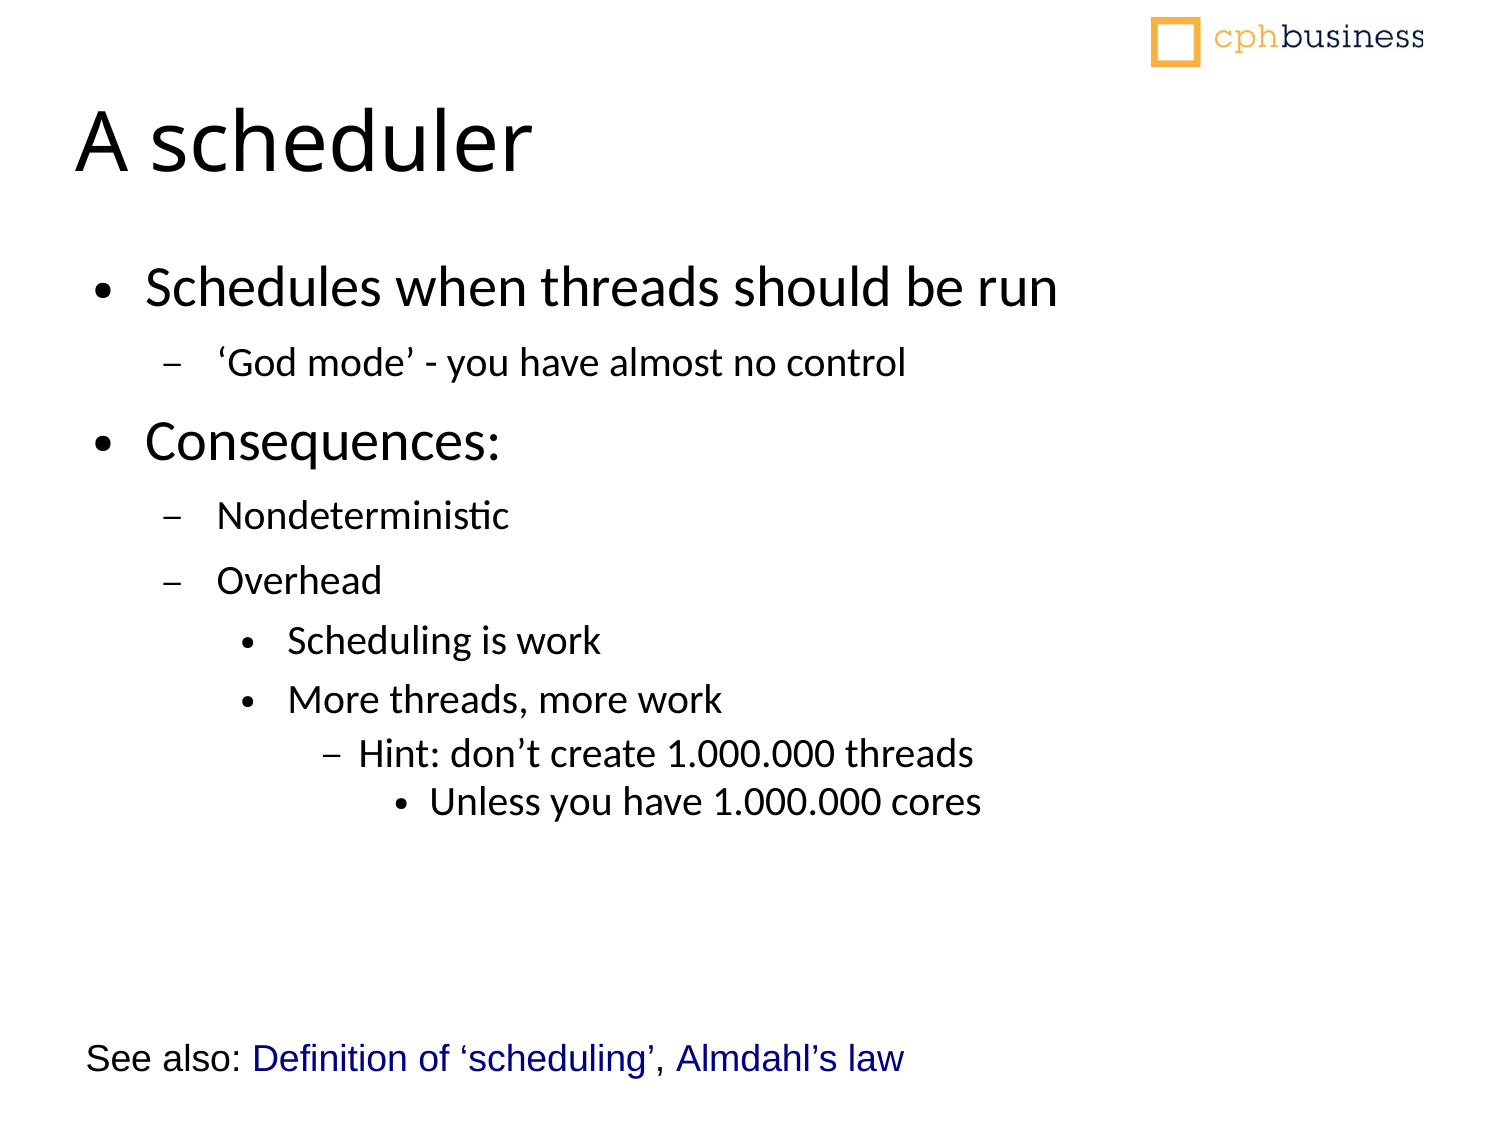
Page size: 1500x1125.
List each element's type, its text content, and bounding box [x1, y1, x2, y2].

text_box See also: Definition of ‘scheduling’, Almdahl’s law [70, 1029, 1418, 1087]
list Schedules when threads should be run ‘God mode’ - you have almost no control Consequences: Nondeterministic Overhead Scheduling is work More threads, more work Hint: don’t create 1.000.000 threads Unless you have 1.000.000 cores [75, 263, 1425, 875]
picture [1151, 17, 1424, 44]
title A scheduler [75, 44, 1425, 233]
